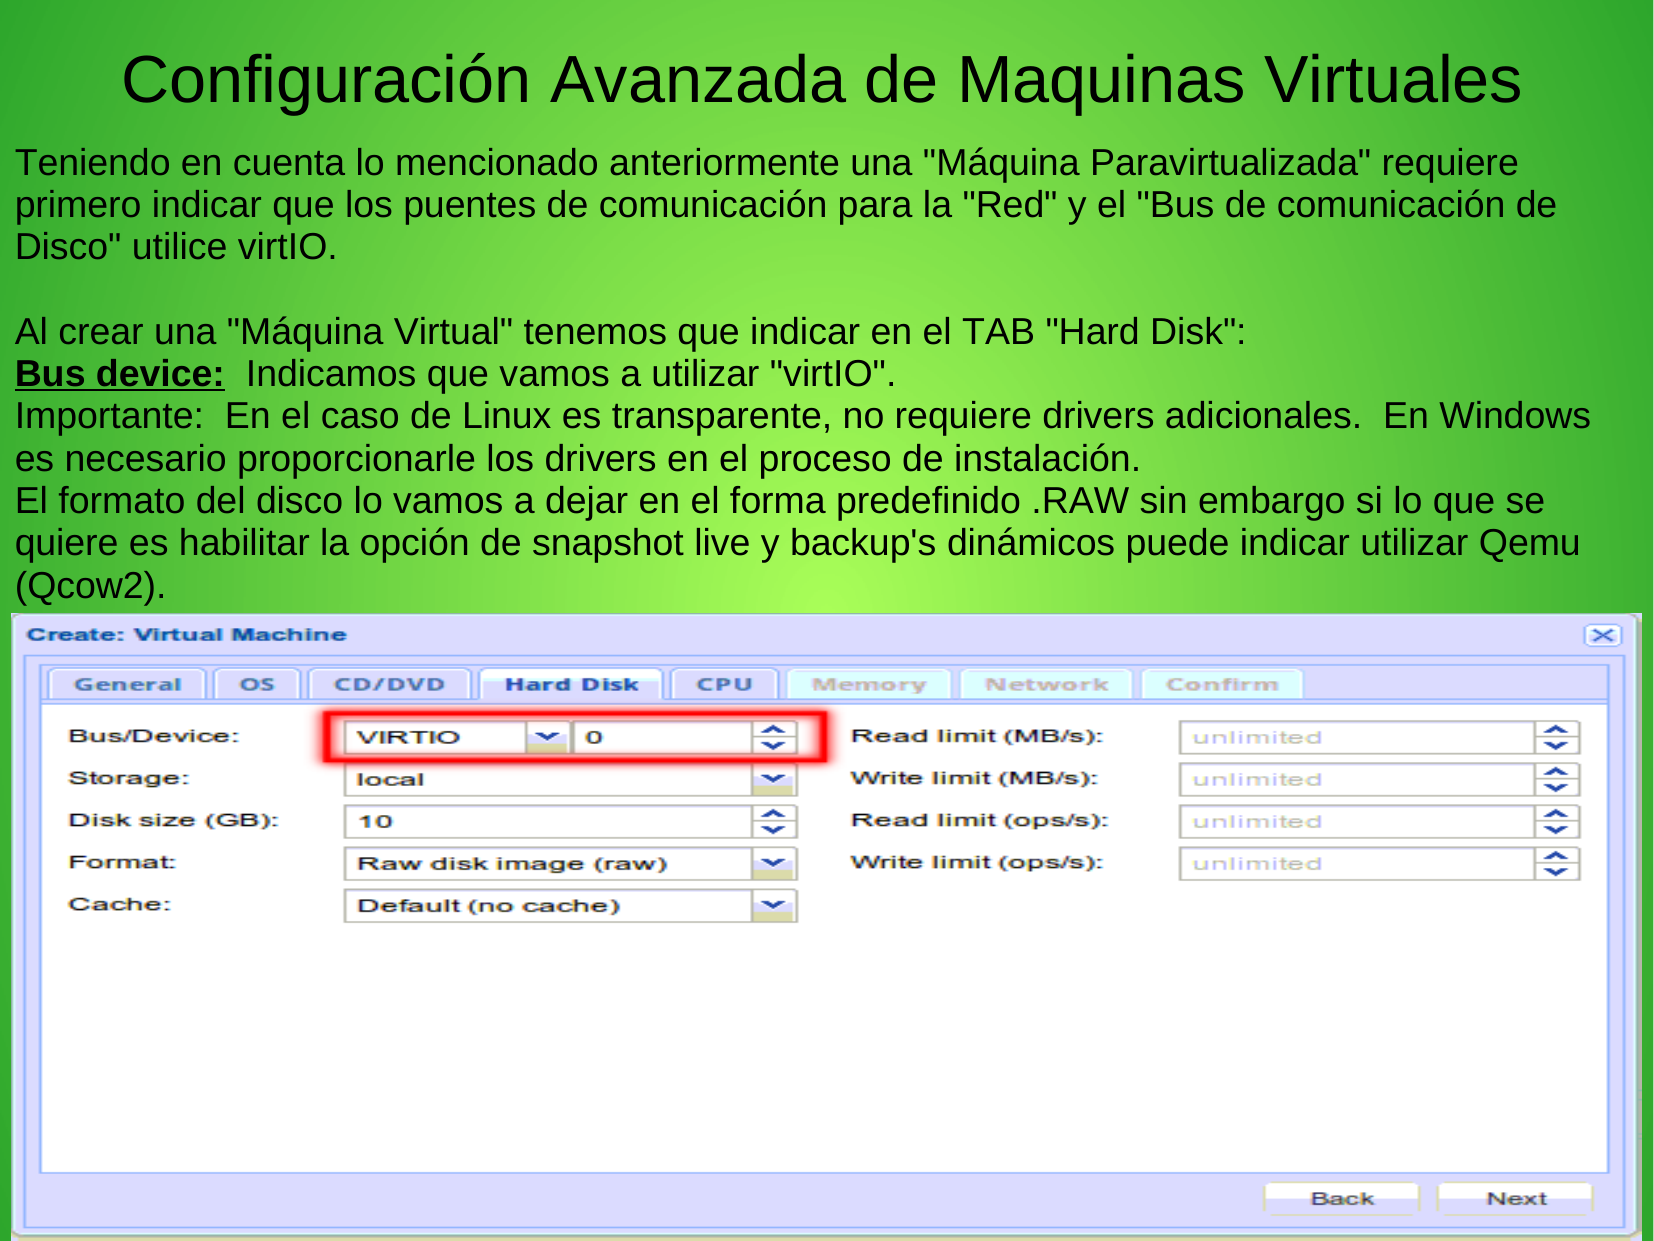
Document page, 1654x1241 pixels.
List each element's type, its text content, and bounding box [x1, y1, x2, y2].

text_box Configuración Avanzada de Maquinas Virtuales [106, 35, 1607, 126]
text_box Teniendo en cuenta lo mencionado anteriormente una "Máquina Paravirtualizada" requiere primero indicar que los puentes de comunicación para la "Red" y el "Bus de comunicación de Disco" utilice virtIO. Al crear una "Máquina Virtual" tenemos que indicar en el TAB "Hard Disk": Bus device: Indicamos que vamos a utilizar "virtIO". Importante: En el caso de Linux es transparente, no requiere drivers adicionales. En Windows es necesario proporcionarle los drivers en el proceso de instalación. El formato del disco lo vamos a dejar en el forma predefinido .RAW sin embargo si lo que se quiere es habilitar la opción de snapshot live y backup's dinámicos puede indicar utilizar Qemu (Qcow2). [0, 134, 1654, 615]
picture [0, 0, 1654, 134]
picture [0, 613, 1654, 1241]
